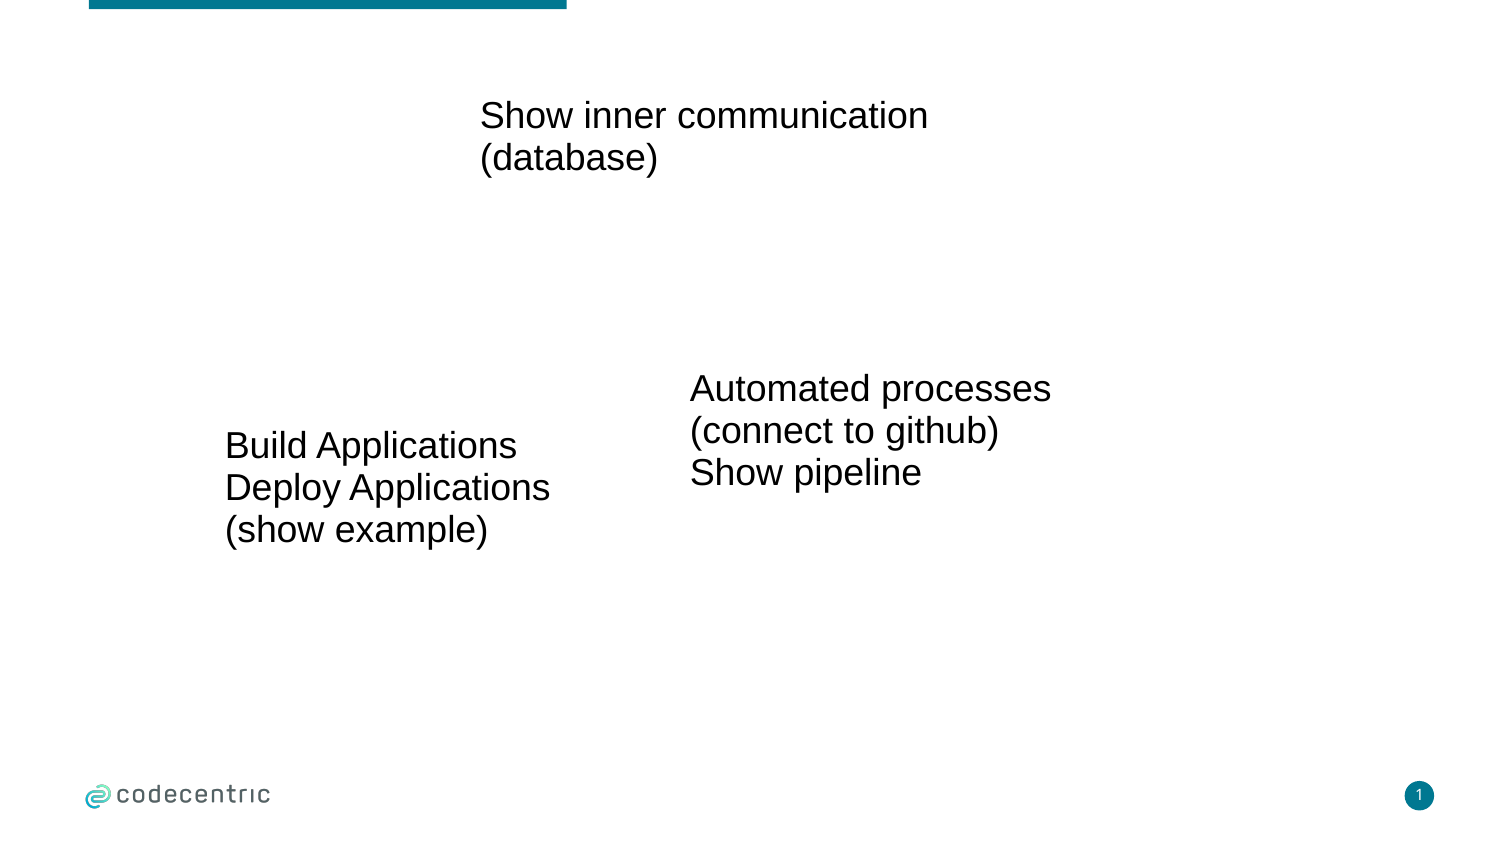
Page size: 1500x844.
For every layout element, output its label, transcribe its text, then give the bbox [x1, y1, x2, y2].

text_box Build Applications Deploy Applications (show example) [210, 417, 566, 559]
text_box Automated processes (connect to github) Show pipeline [675, 360, 1231, 501]
text_box Show inner communication (database) [465, 87, 1066, 271]
picture [65, 763, 289, 828]
slide_number <number> [1396, 783, 1443, 808]
